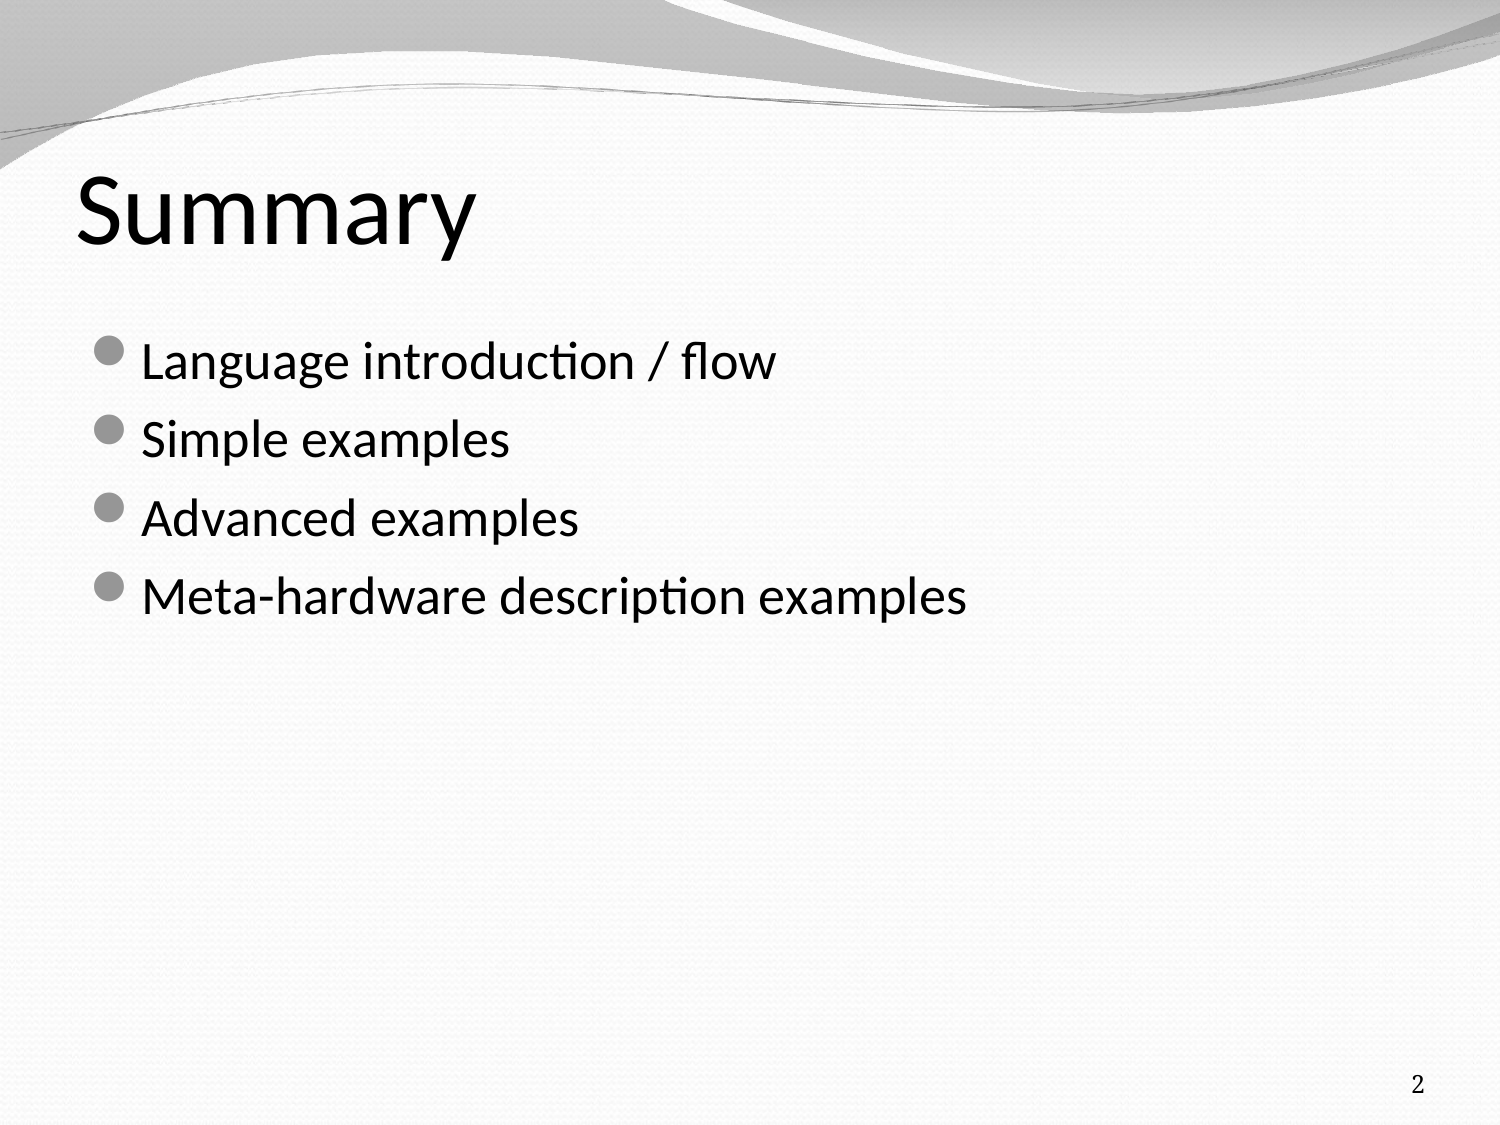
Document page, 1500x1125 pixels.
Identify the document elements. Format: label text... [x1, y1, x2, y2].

title Summary [75, 78, 1426, 266]
list Language introduction / flow Simple examples Advanced examples Meta-hardware description examples [75, 317, 1426, 1038]
picture [0, 0, 1500, 1125]
text_box <numéro> [1299, 1042, 1426, 1103]
